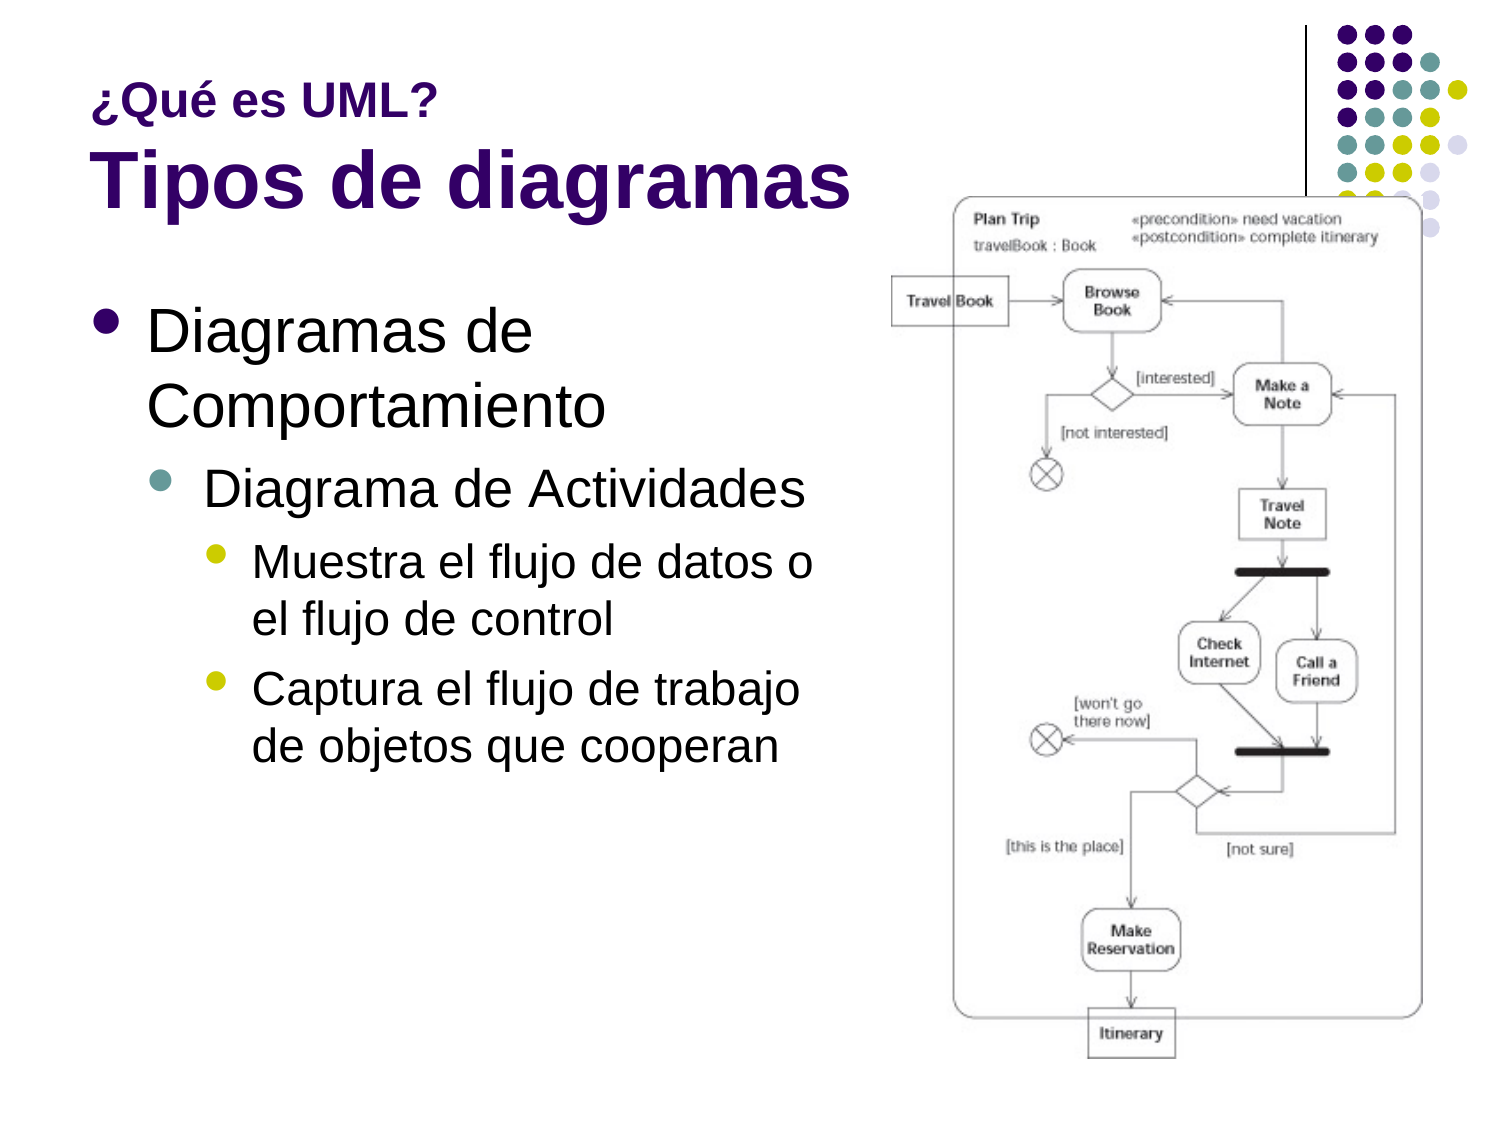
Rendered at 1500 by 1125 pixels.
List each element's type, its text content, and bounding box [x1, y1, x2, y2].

list Diagramas de Comportamiento Diagrama de Actividades Muestra el flujo de datos o el flujo de control Captura el flujo de trabajo de objetos que cooperan [75, 282, 833, 1006]
title ¿Qué es UML? Tipos de diagramas [74, 20, 1313, 233]
picture [891, 196, 1423, 1059]
